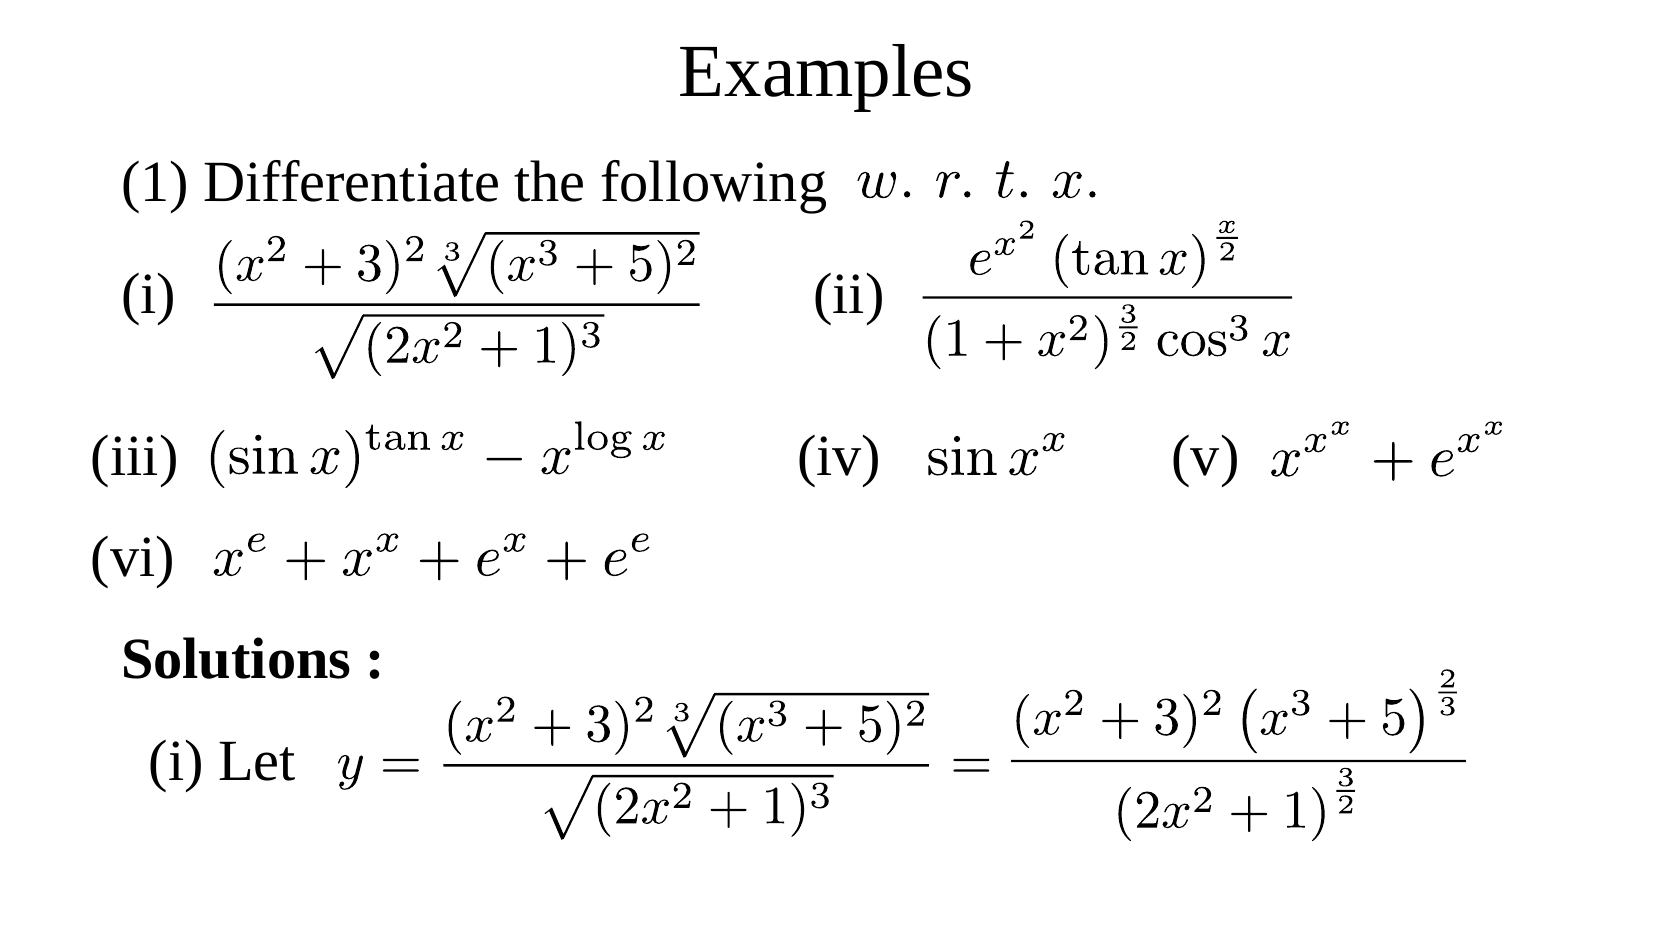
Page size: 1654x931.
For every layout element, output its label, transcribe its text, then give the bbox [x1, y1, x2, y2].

text_box [1011, 669, 1466, 842]
text_box [213, 232, 700, 380]
title Examples [82, 23, 1571, 119]
text_box [857, 160, 1096, 199]
text_box [338, 692, 990, 840]
text_box [208, 421, 665, 489]
subtitle (1) Differentiate the following (i) (ii) (iii) (iv) (v) (vi) Solutions : (i) Let [47, 141, 1607, 905]
text_box [928, 432, 1065, 476]
text_box [1271, 421, 1503, 481]
text_box [213, 533, 650, 581]
text_box [922, 220, 1293, 370]
